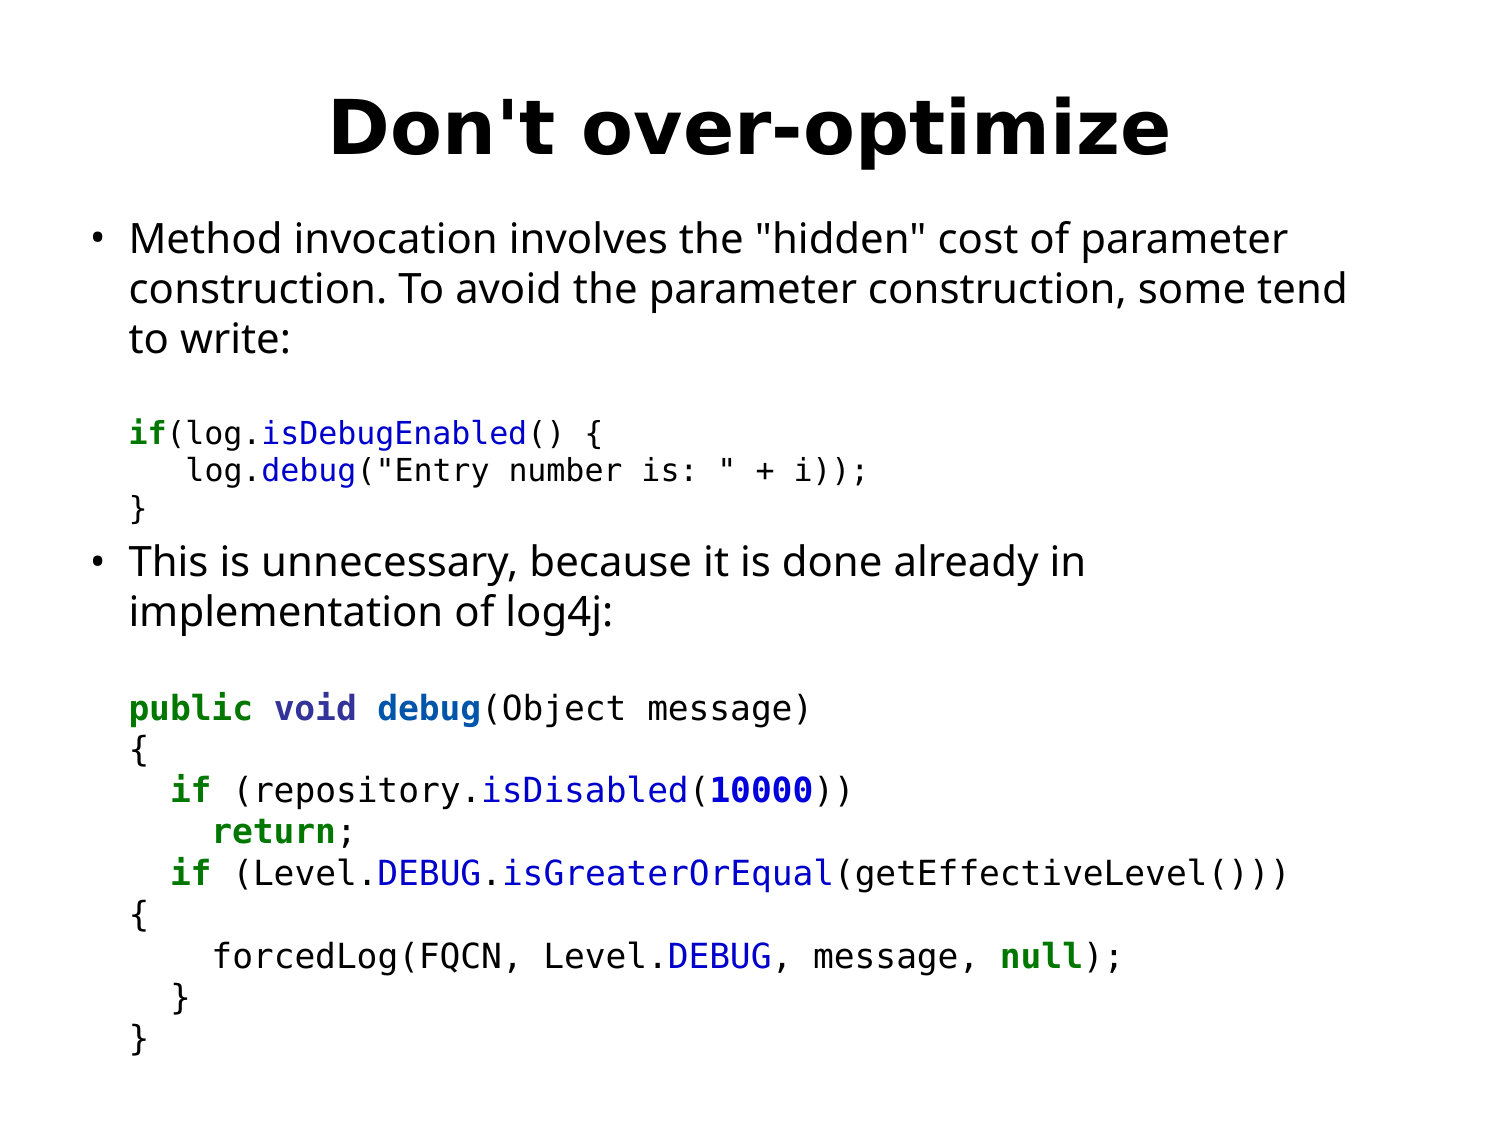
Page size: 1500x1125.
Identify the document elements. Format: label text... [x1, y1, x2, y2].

title Don't over-optimize [75, 44, 1425, 177]
list Method invocation involves the "hidden" cost of parameter construction. To avoid the parameter construction, some tend to write: if(log.isDebugEnabled() { log.debug("Entry number is: " + i)); } This is unnecessary, because it is done already in implementation of log4j: public void debug(Object message) { if (repository.isDisabled(10000)) return; if (Level.DEBUG.isGreaterOrEqual(getEffectiveLevel())) { forcedLog(FQCN, Level.DEBUG, message, null); } } [75, 204, 1395, 1075]
